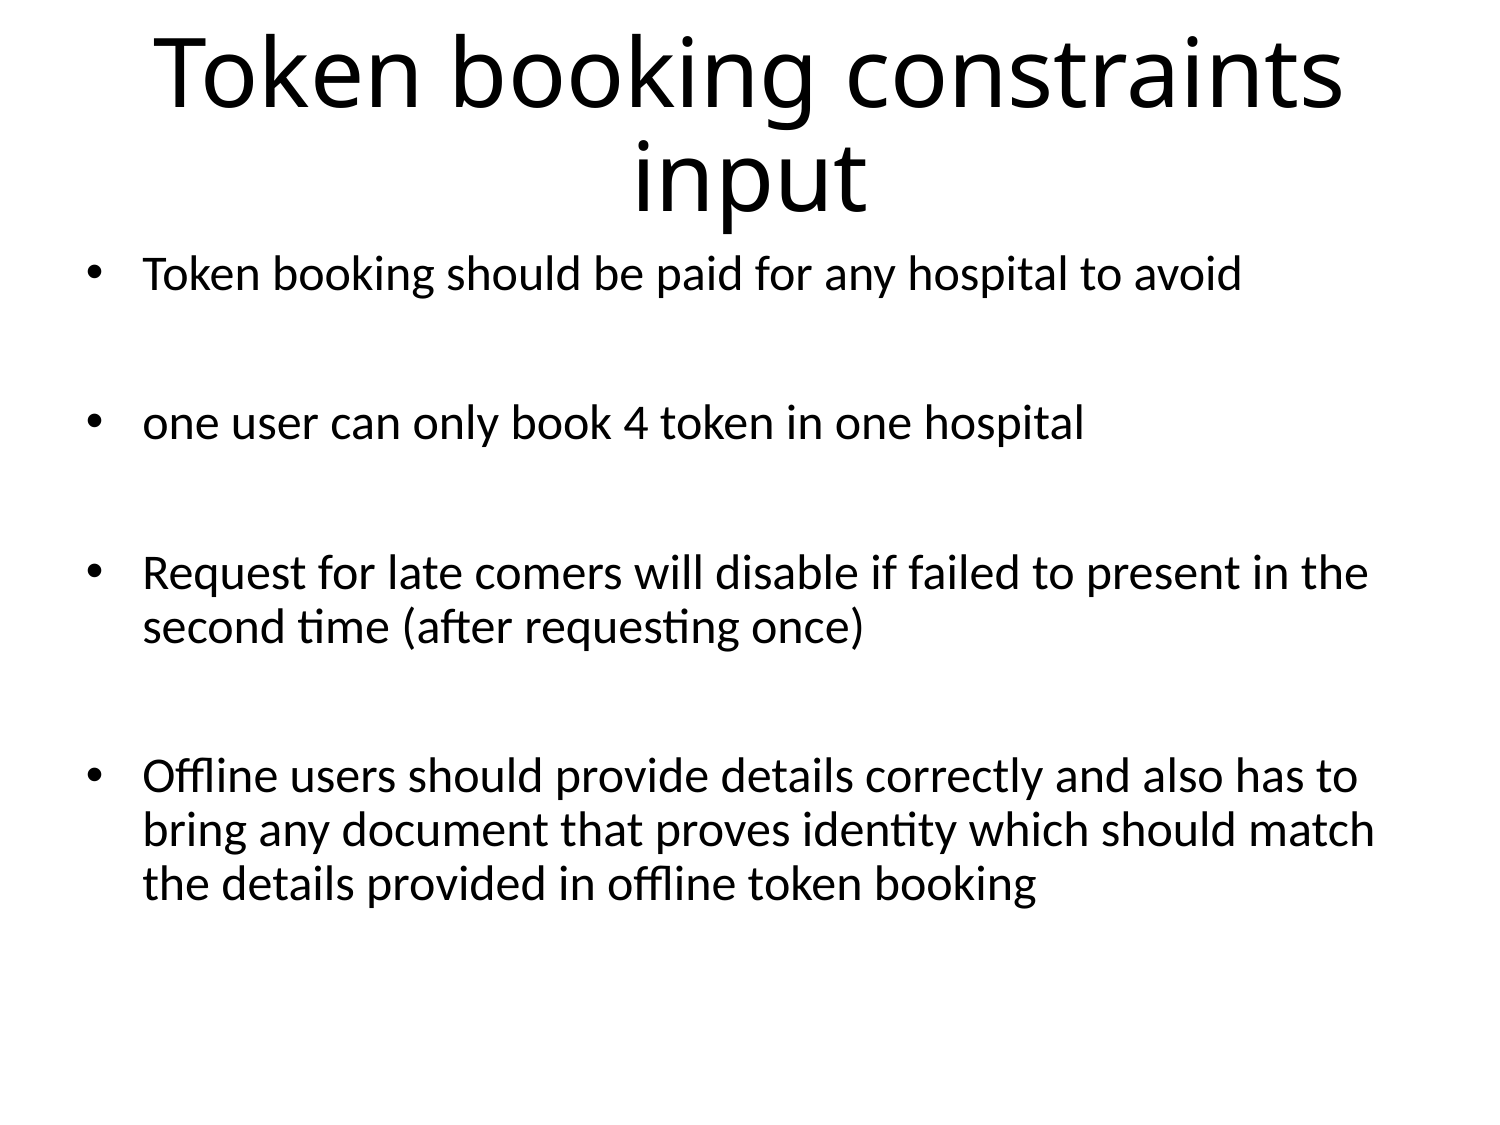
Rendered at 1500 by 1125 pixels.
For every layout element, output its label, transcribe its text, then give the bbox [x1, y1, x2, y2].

subtitle Token booking should be paid for any hospital to avoid one user can only book 4 token in one hospital Request for late comers will disable if failed to present in the second time (after requesting once) Offline users should provide details correctly and also has to bring any document that proves identity which should match the details provided in offline token booking [70, 239, 1446, 1079]
title Token booking constraints input [112, 15, 1388, 239]
